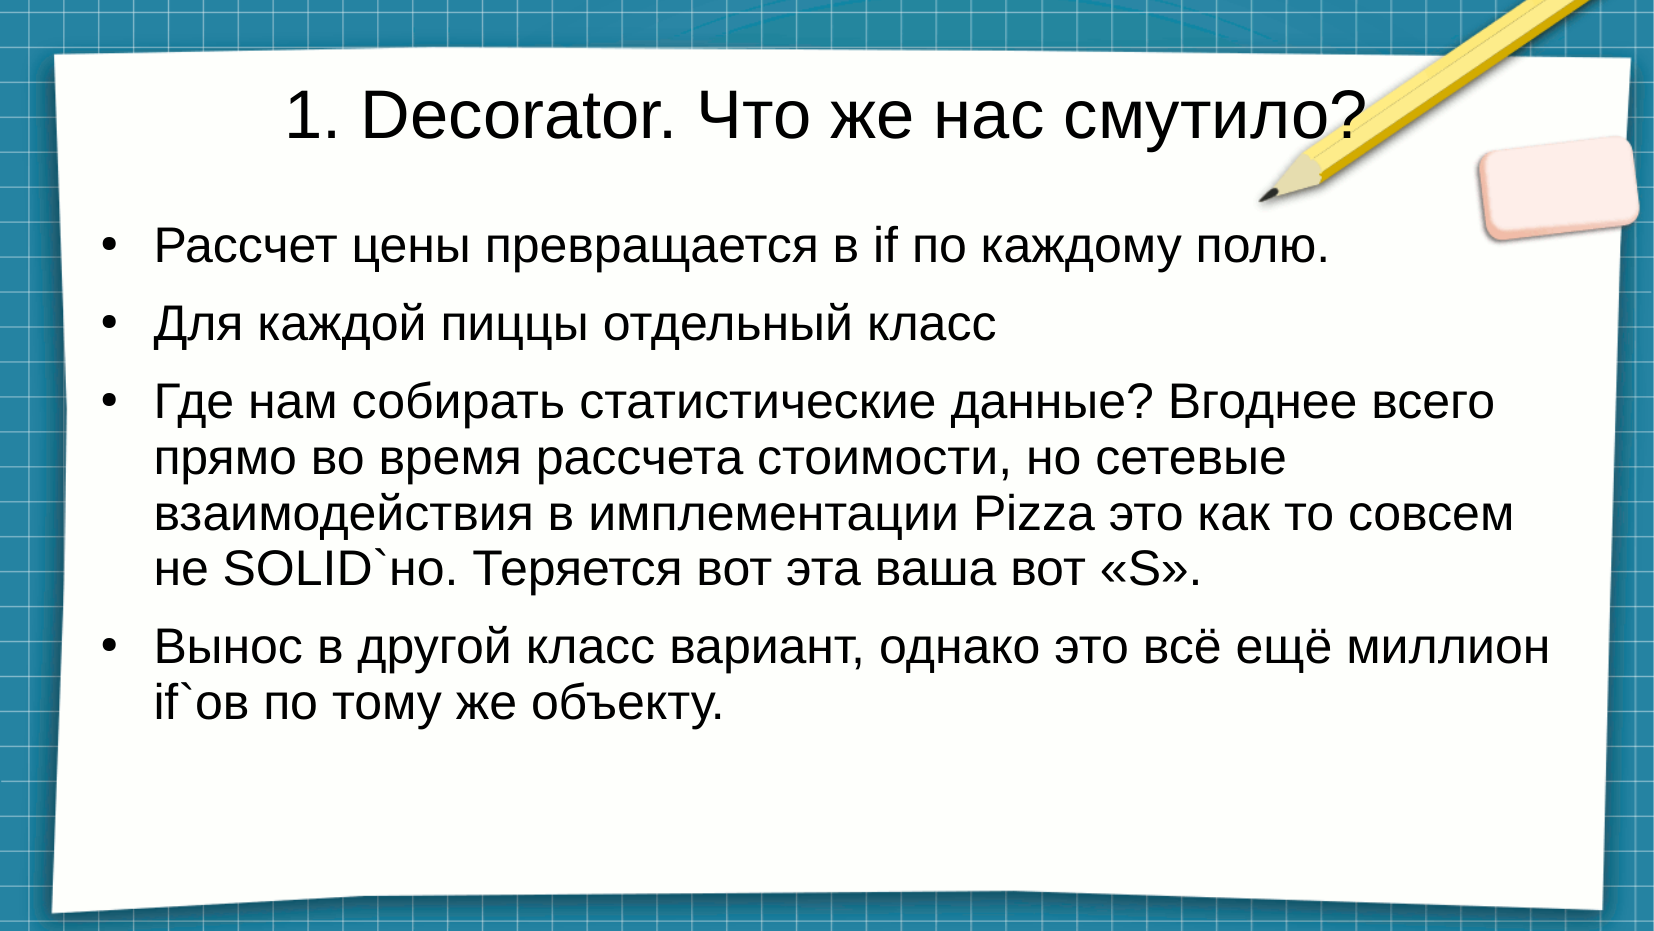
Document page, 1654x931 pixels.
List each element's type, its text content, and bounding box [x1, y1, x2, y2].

picture [0, 0, 1654, 931]
title 1. Decorator. Что же нас смутило? [82, 37, 1571, 193]
list Рассчет цены превращается в if по каждому полю. Для каждой пиццы отдельный класс Где нам собирать статистические данные? Вгоднее всего прямо во время рассчета стоимости, но сетевые взаимодействия в имплементации Pizza это как то совсем не SOLID`но. Теряется вот эта ваша вот «S». Вынос в другой класс вариант, однако это всё ещё миллион if`ов по тому же объекту. [82, 217, 1571, 758]
